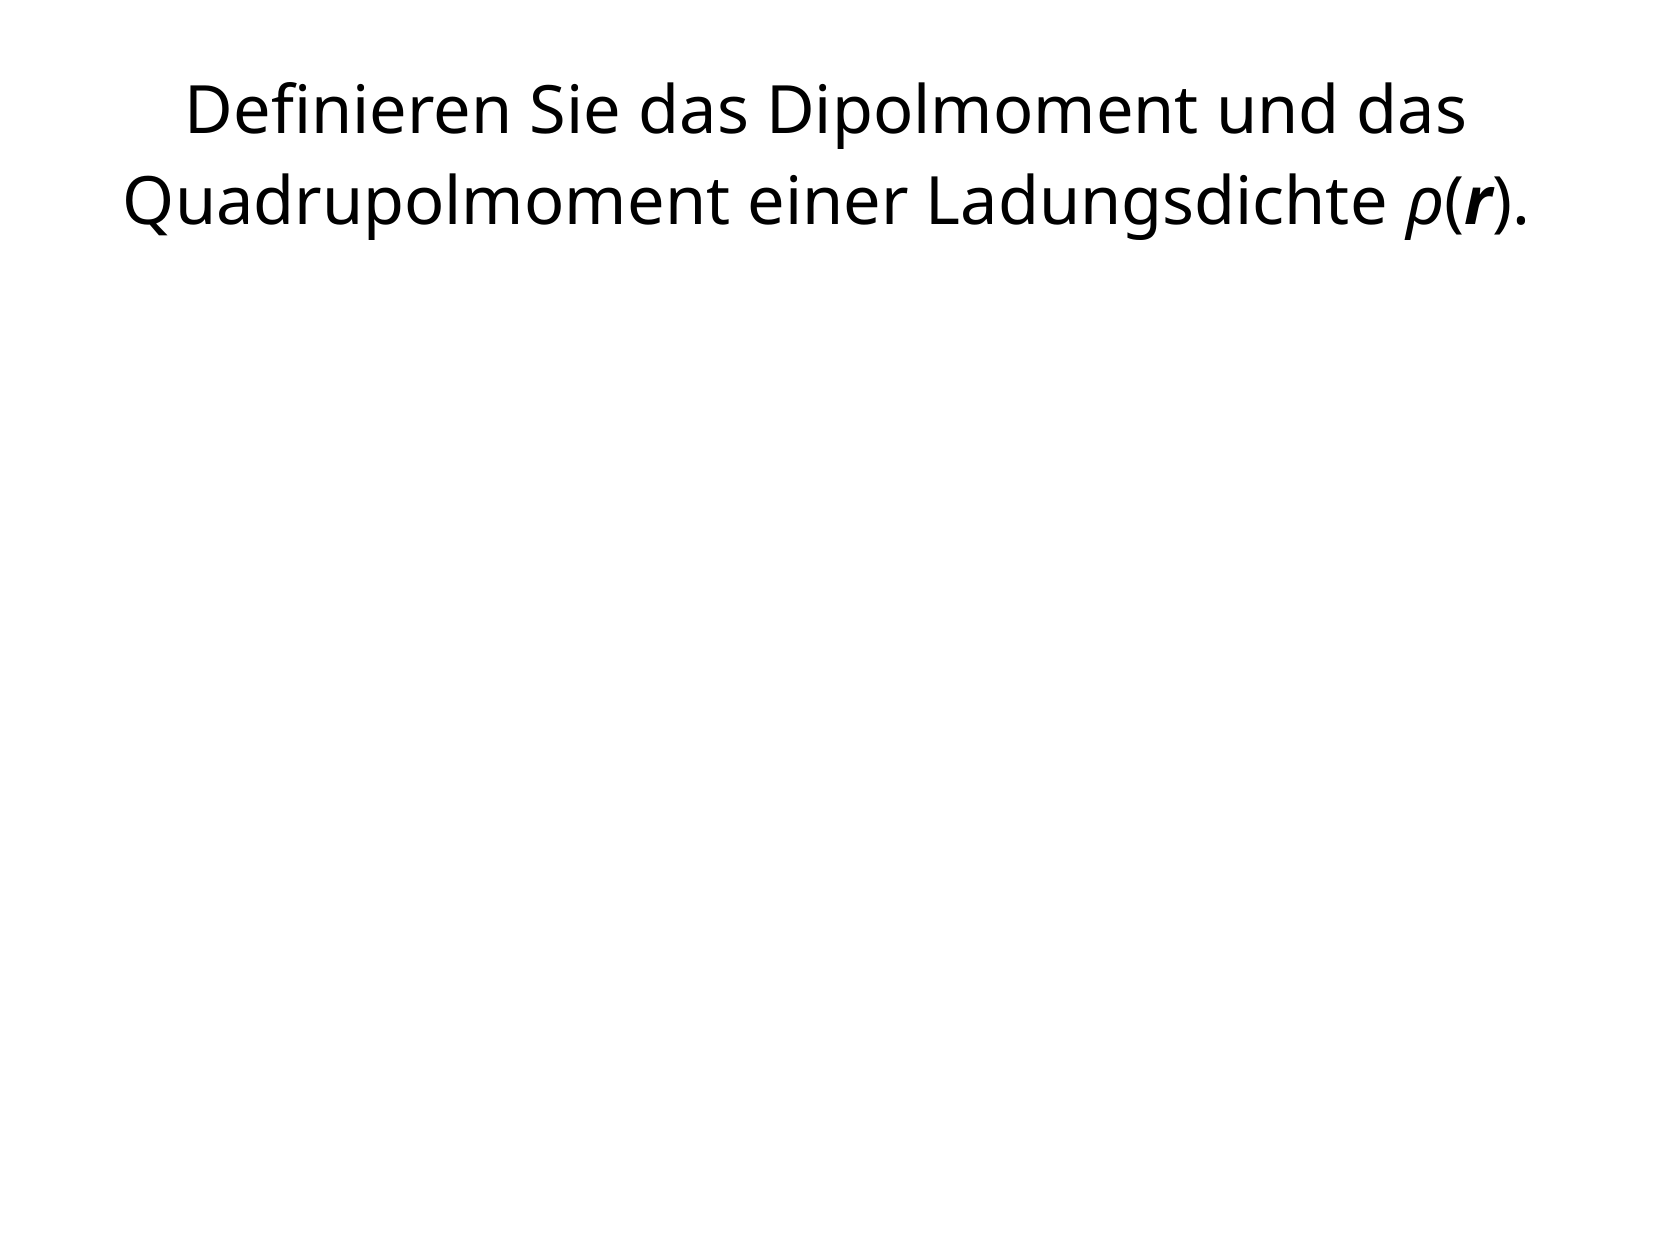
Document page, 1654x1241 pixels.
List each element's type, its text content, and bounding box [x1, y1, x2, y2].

title Definieren Sie das Dipolmoment und das Quadrupolmoment einer Ladungsdichte ρ(r). [82, 49, 1571, 257]
